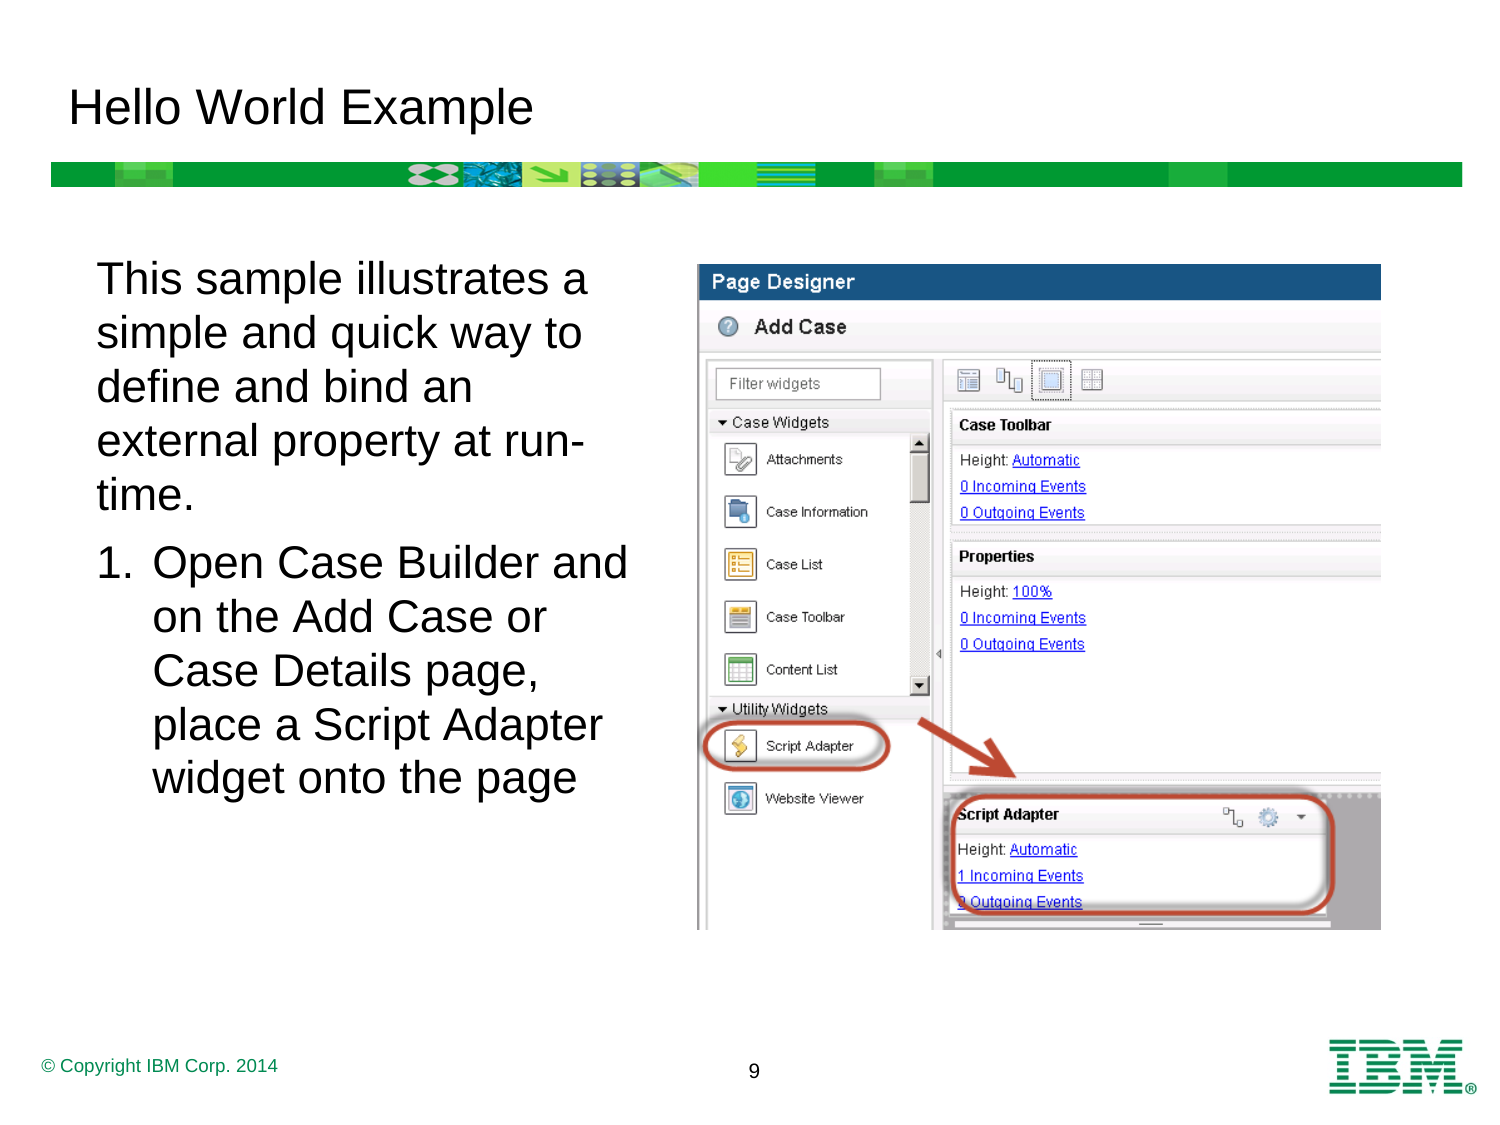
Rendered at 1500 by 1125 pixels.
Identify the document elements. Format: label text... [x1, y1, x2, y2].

list This sample illustrates a simple and quick way to define and bind an external property at run-time. Open Case Builder and on the Add Case or Case Details page, place a Script Adapter widget onto the page [24, 243, 646, 1038]
picture [1327, 1037, 1479, 1096]
title Hello World Example [53, 69, 1239, 144]
picture [697, 264, 1381, 931]
picture [50, 161, 1463, 189]
